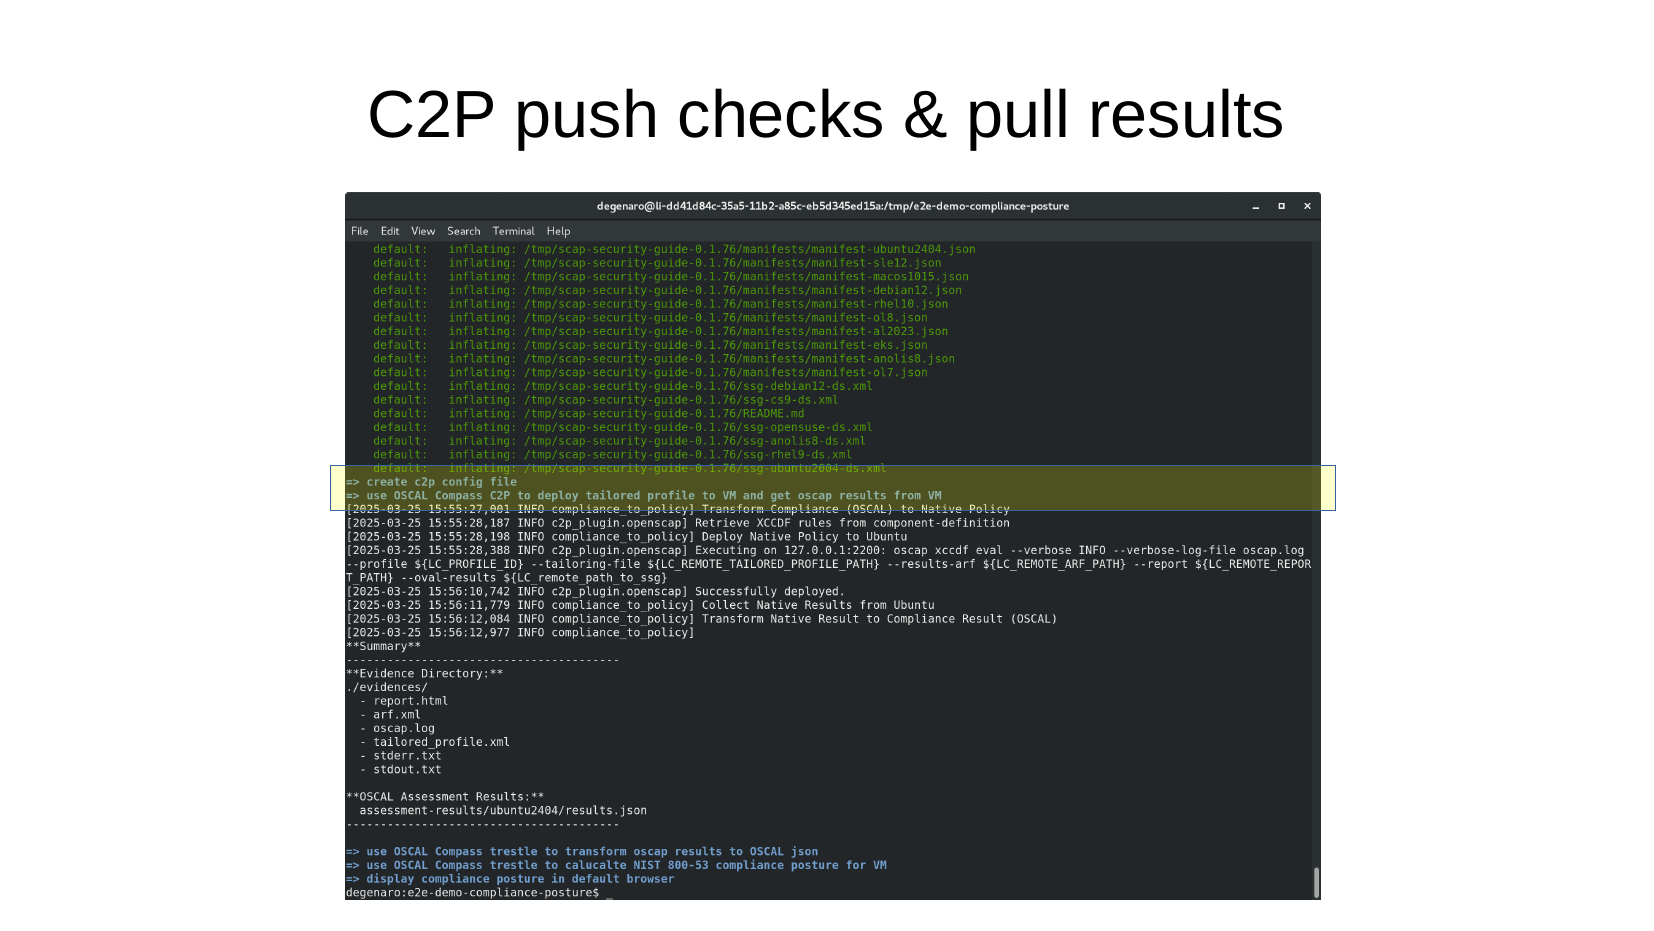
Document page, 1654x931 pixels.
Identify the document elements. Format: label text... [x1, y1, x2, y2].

text_box [330, 465, 1336, 511]
title C2P push checks & pull results [82, 37, 1571, 193]
picture [345, 192, 1321, 465]
picture [345, 511, 1321, 901]
